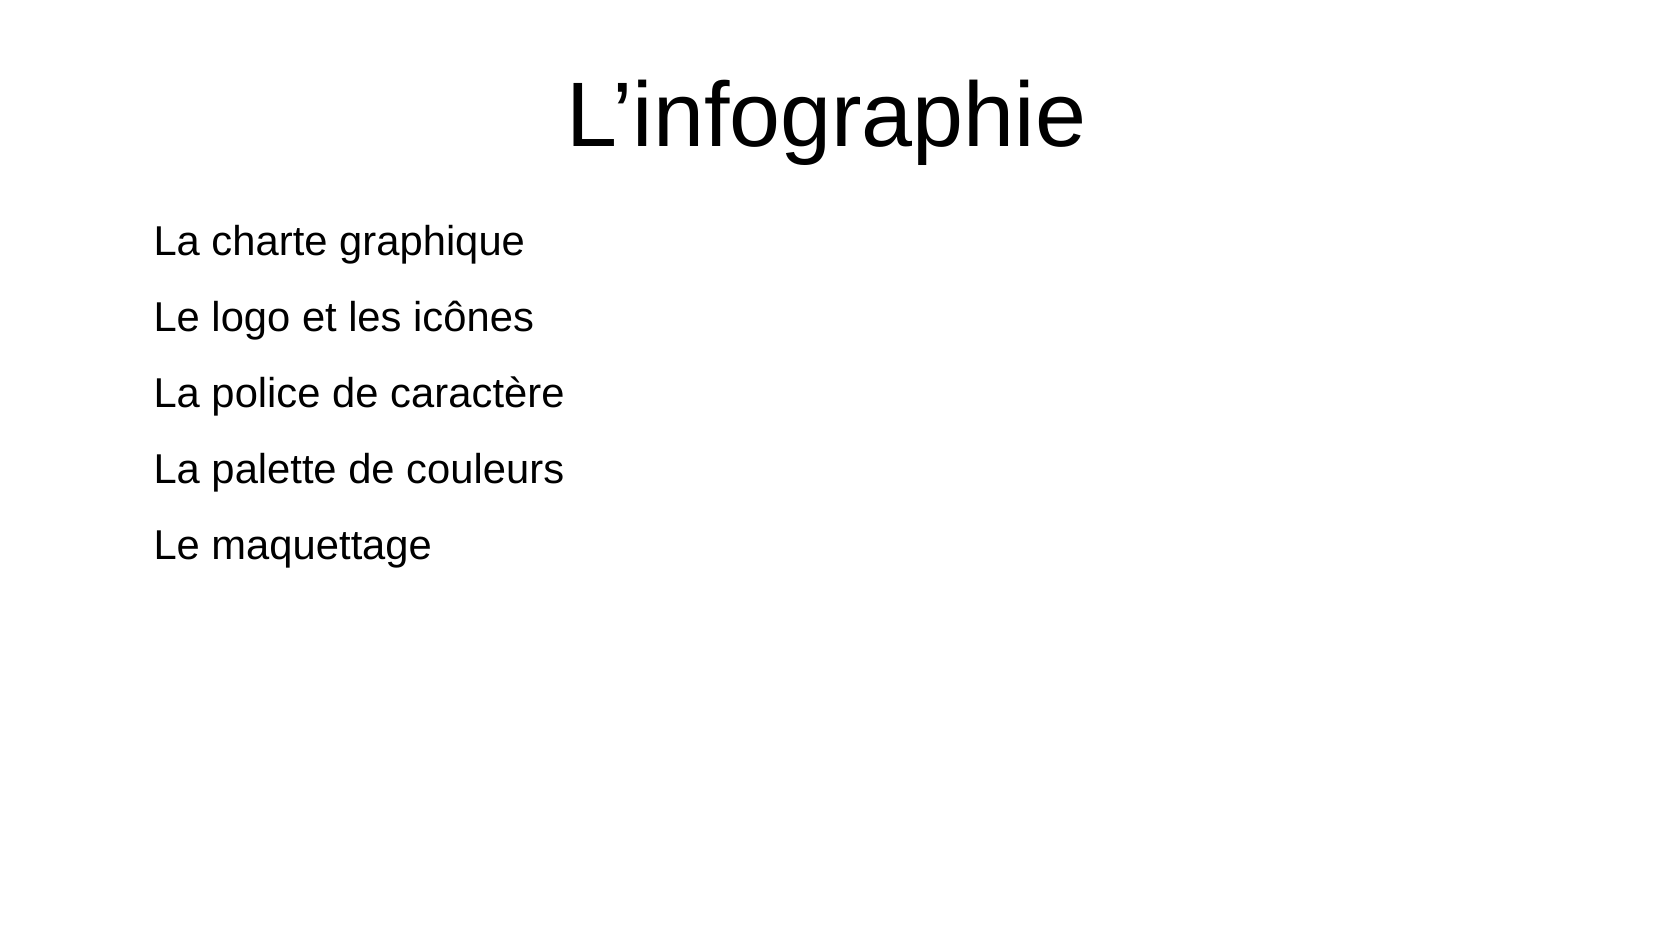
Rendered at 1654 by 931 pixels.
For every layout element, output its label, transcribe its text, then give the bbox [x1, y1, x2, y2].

title L’infographie [82, 37, 1571, 193]
list La charte graphique Le logo et les icônes La police de caractère La palette de couleurs Le maquettage [82, 217, 1571, 758]
